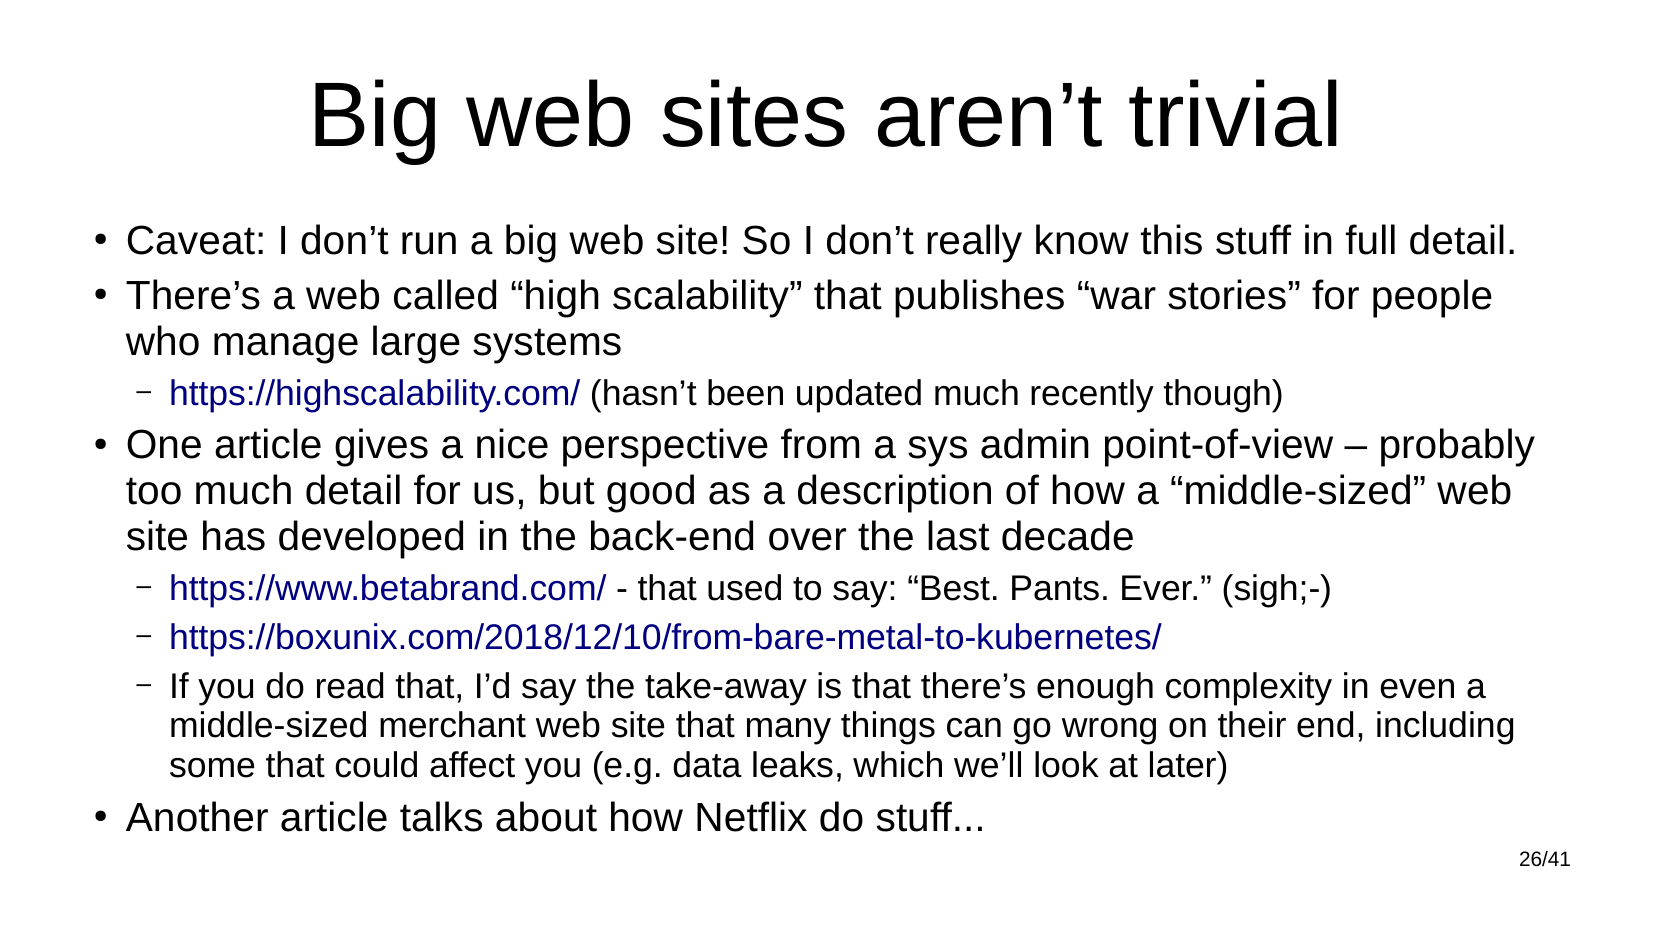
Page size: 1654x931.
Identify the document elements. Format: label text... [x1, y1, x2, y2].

title Big web sites aren’t trivial [82, 37, 1571, 193]
list Caveat: I don’t run a big web site! So I don’t really know this stuff in full detail. There’s a web called “high scalability” that publishes “war stories” for people who manage large systems https://highscalability.com/ (hasn’t been updated much recently though) One article gives a nice perspective from a sys admin point-of-view – probably too much detail for us, but good as a description of how a “middle-sized” web site has developed in the back-end over the last decade https://www.betabrand.com/ - that used to say: “Best. Pants. Ever.” (sigh;-) https://boxunix.com/2018/12/10/from-bare-metal-to-kubernetes/ If you do read that, I’d say the take-away is that there’s enough complexity in even a middle-sized merchant web site that many things can go wrong on their end, including some that could affect you (e.g. data leaks, which we’ll look at later) Another article talks about how Netflix do stuff... [82, 217, 1571, 843]
